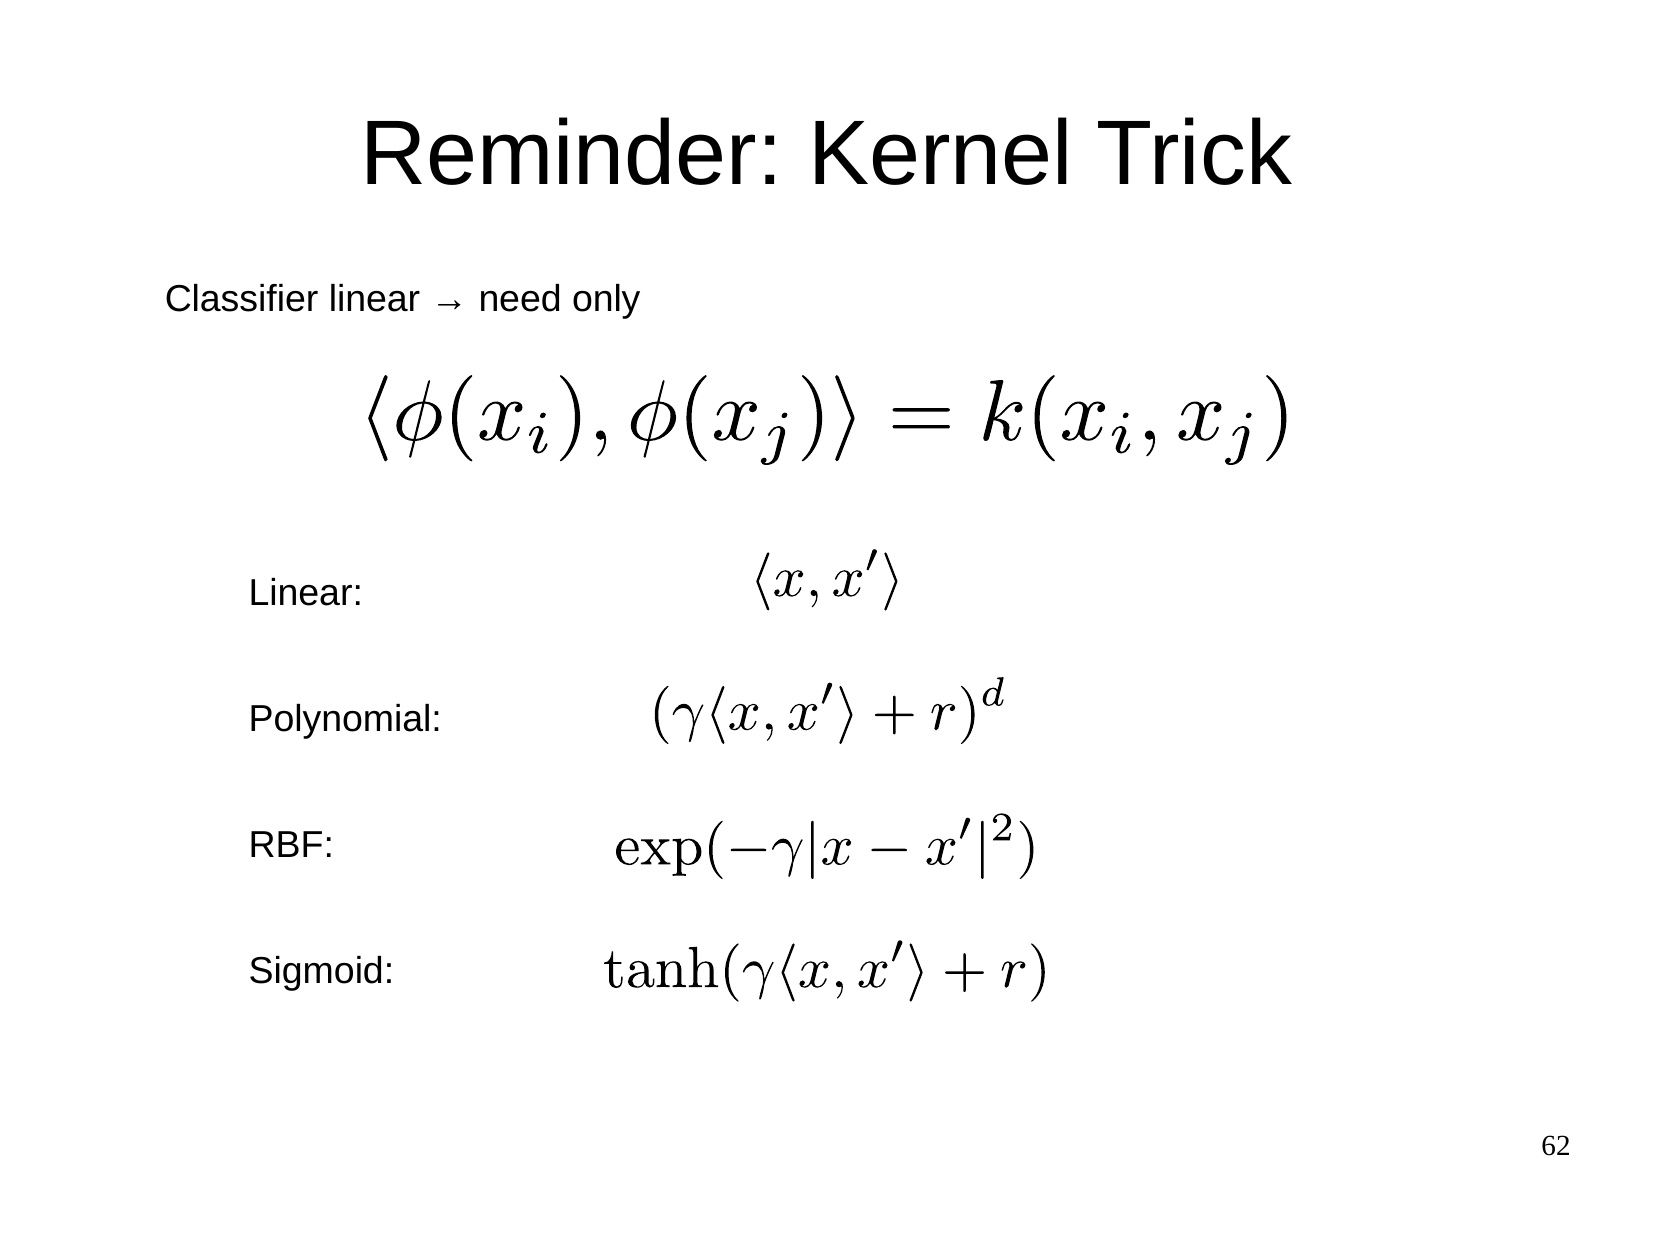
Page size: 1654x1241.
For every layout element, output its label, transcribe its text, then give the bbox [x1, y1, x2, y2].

title Reminder: Kernel Trick [82, 49, 1571, 257]
text_box [749, 549, 904, 611]
text_box [614, 813, 1040, 880]
text_box [602, 940, 1051, 1002]
text_box [358, 375, 1295, 466]
text_box Classifier linear → need only Linear: Polynomial: RBF: Sigmoid: [150, 270, 1471, 999]
text_box [649, 677, 1005, 745]
